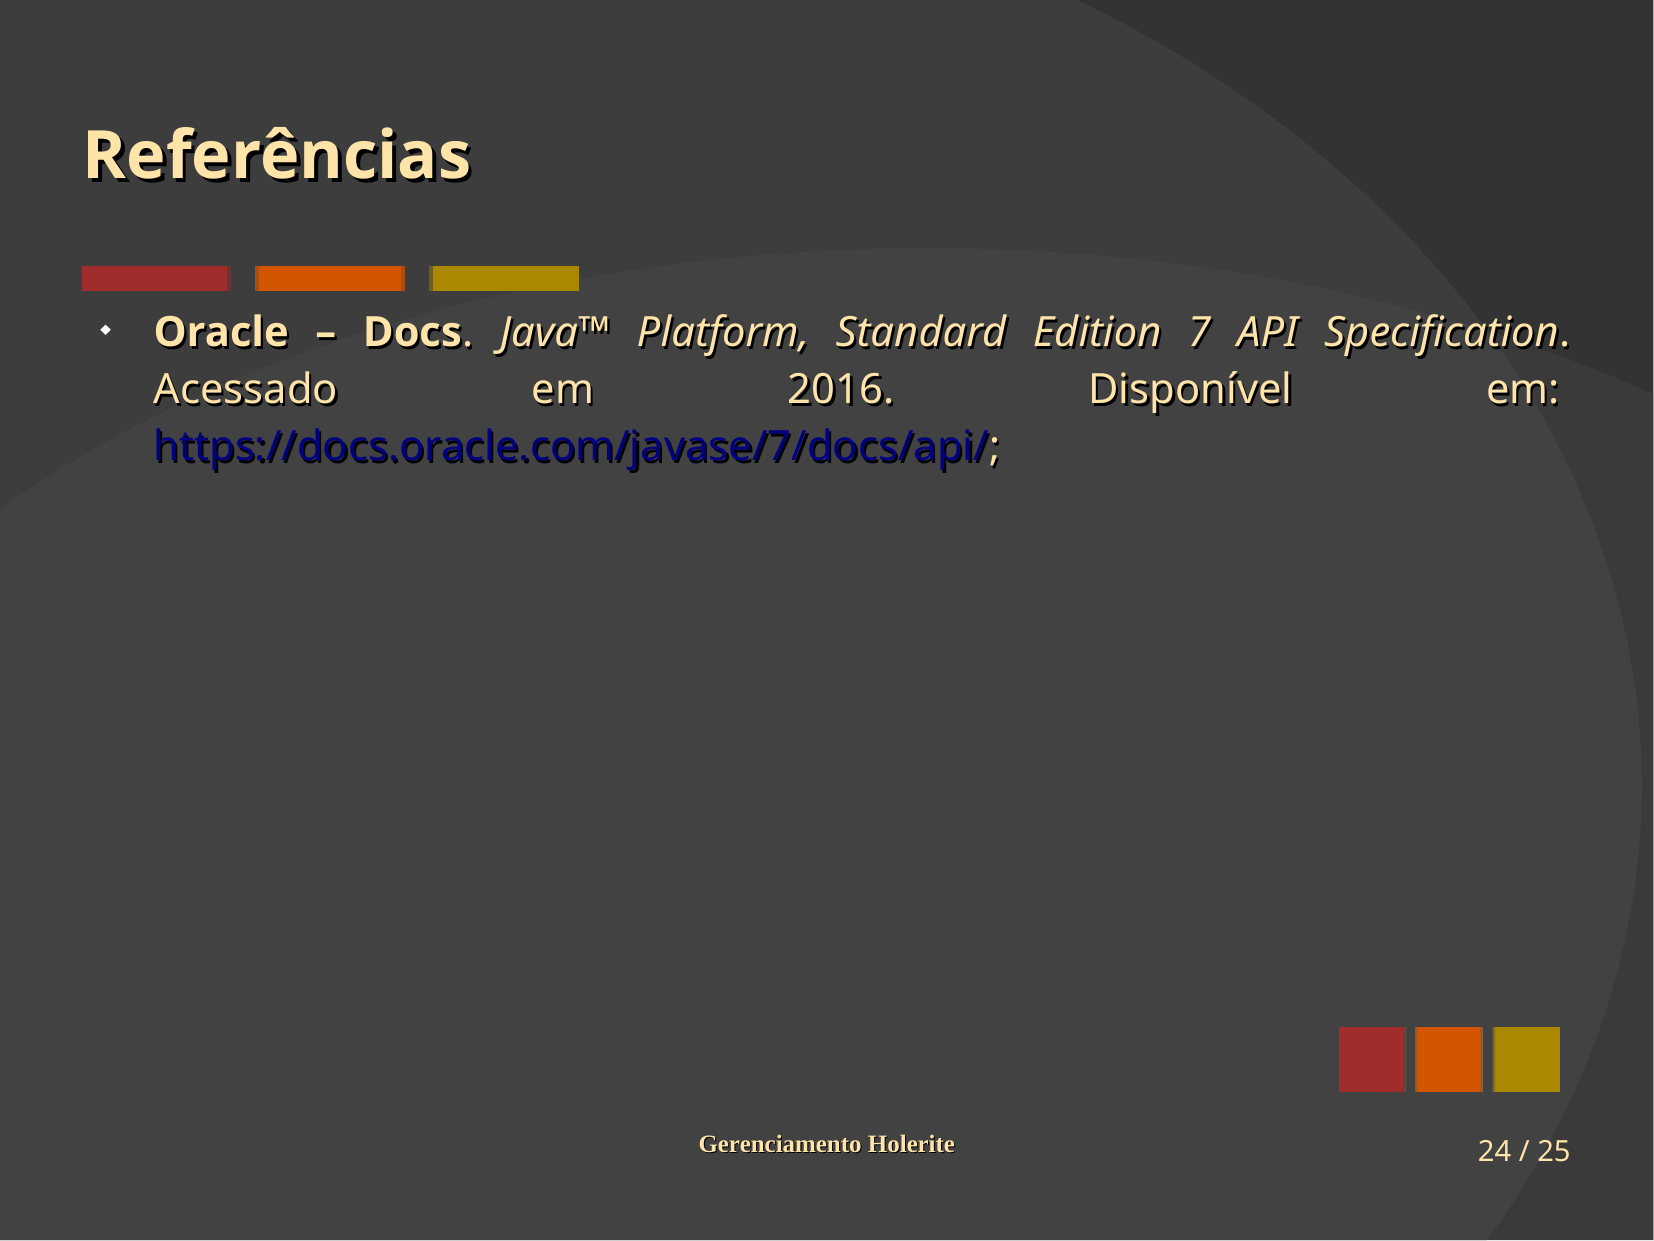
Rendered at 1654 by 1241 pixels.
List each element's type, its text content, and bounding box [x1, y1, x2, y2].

picture [1339, 1027, 1560, 1092]
title Referências [82, 49, 1571, 257]
picture [82, 266, 579, 291]
list Oracle – Docs. Java™ Platform, Standard Edition 7 API Specification. Acessado em 2016. Disponível em: https://docs.oracle.com/javase/7/docs/api/; [82, 302, 1571, 1022]
